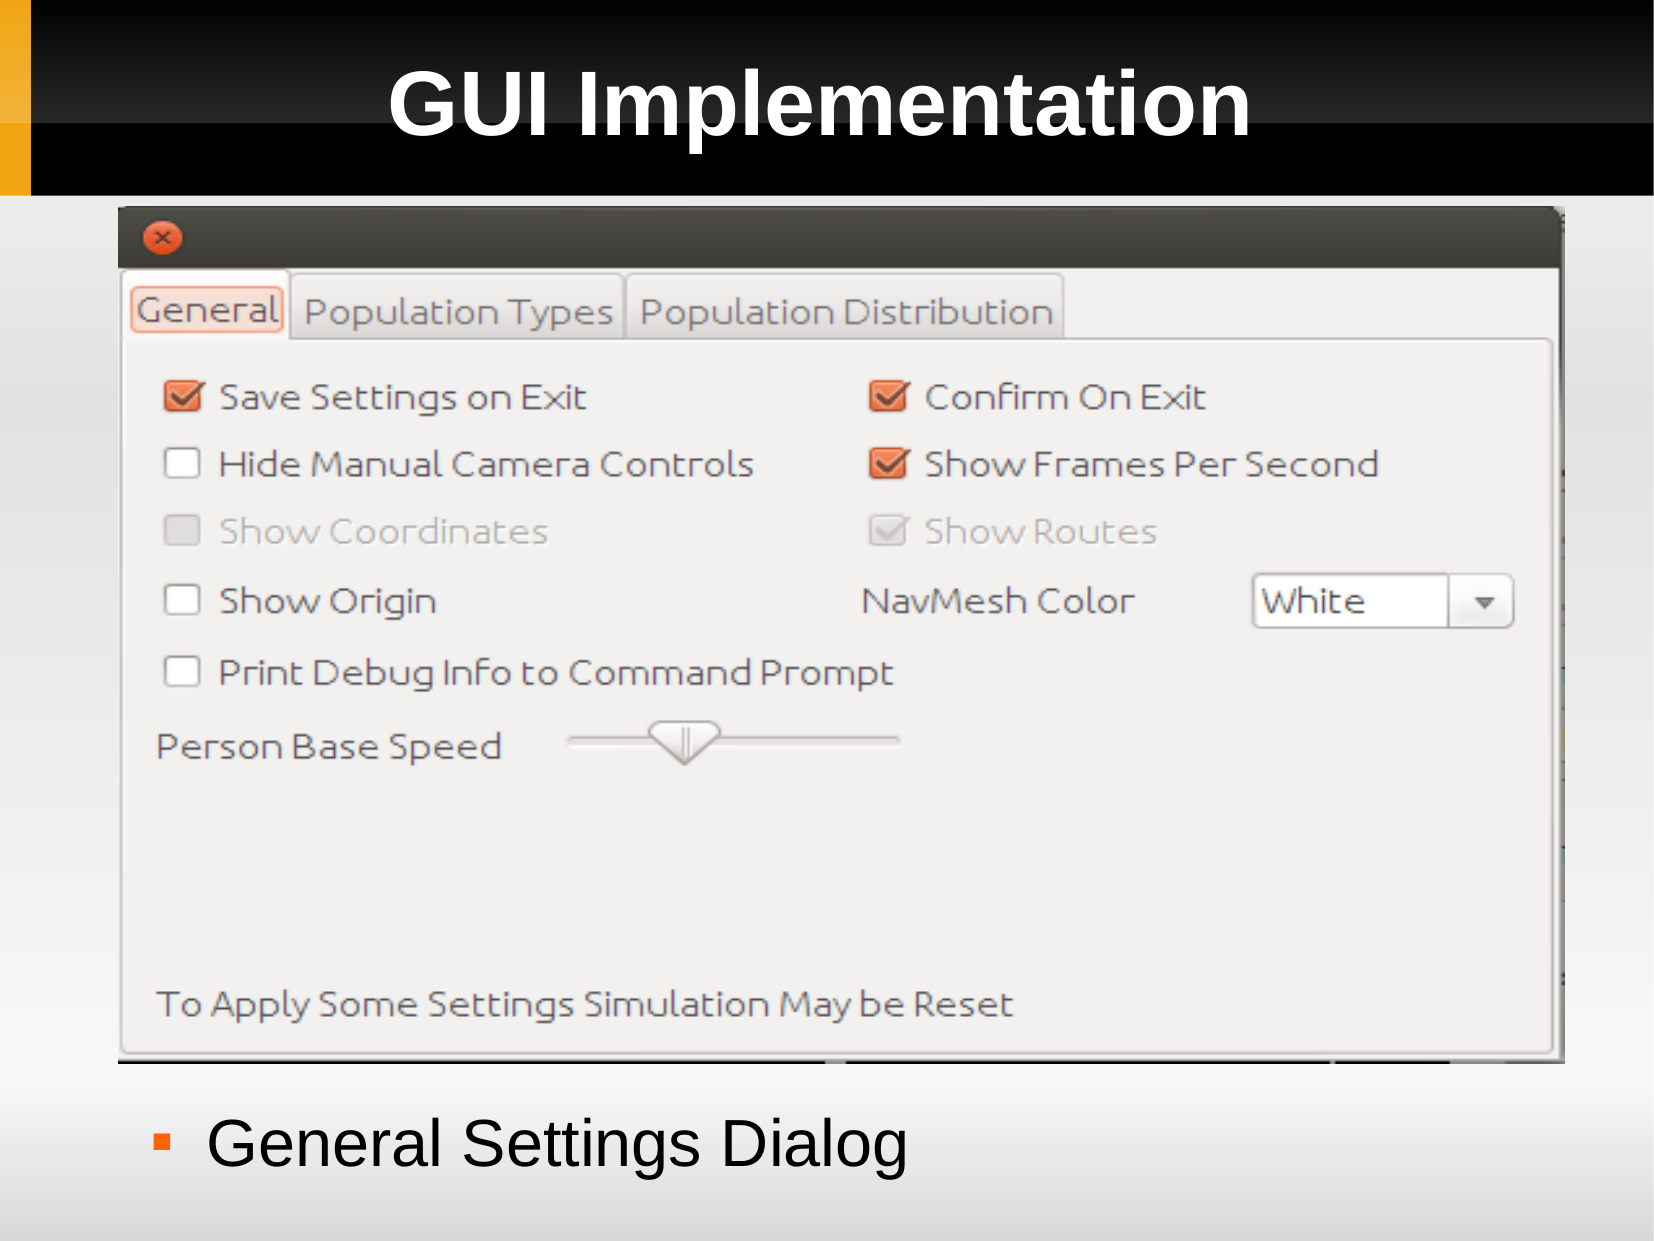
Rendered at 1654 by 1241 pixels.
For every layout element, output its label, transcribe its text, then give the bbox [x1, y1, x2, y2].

list General Settings Dialog [135, 1105, 1625, 1211]
title GUI Implementation [76, 0, 1566, 208]
picture [0, 0, 1654, 1241]
